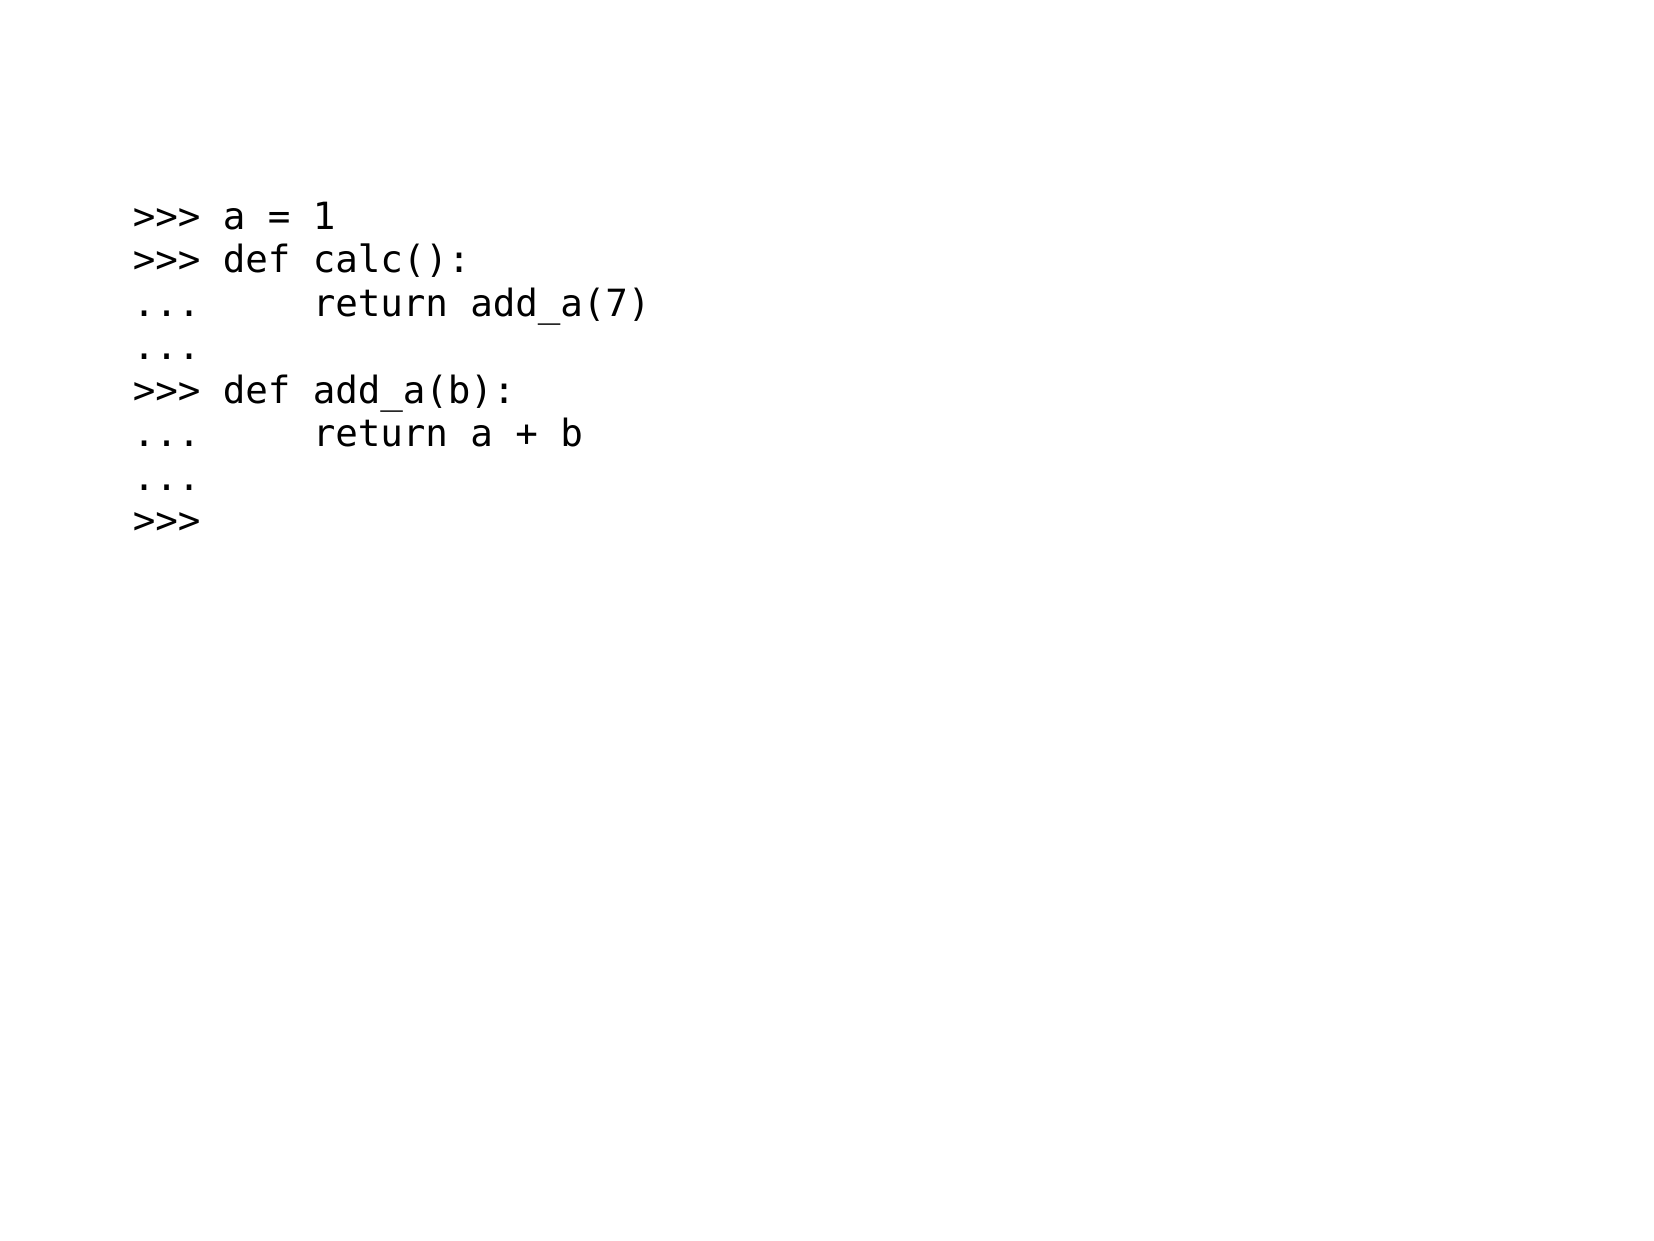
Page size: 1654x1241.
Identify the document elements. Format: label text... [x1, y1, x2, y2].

text_box >>> a = 1 >>> def calc(): ... return add_a(7) ... >>> def add_a(b): ... return a + b ... >>> [118, 187, 1625, 855]
